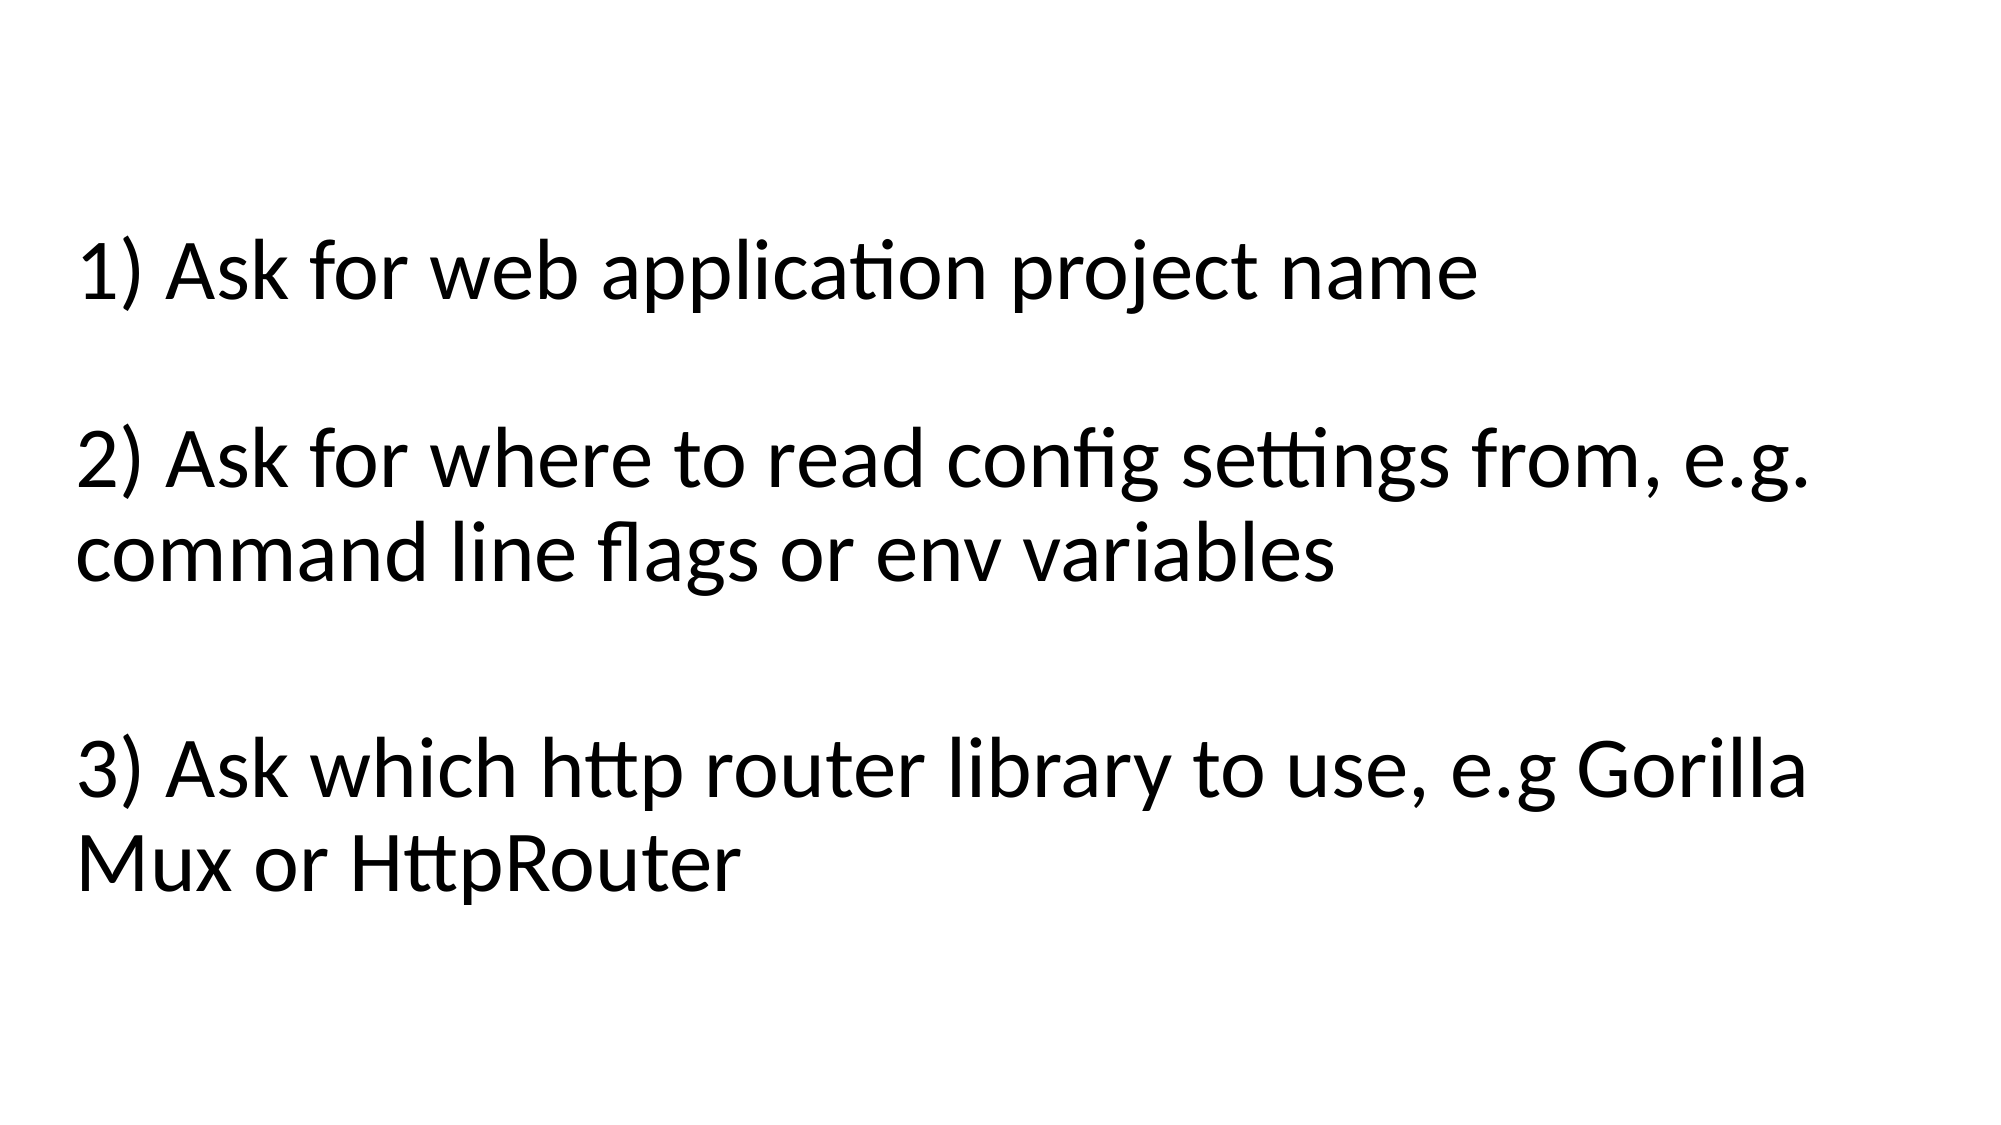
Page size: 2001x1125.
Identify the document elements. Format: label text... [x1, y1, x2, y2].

subtitle 1) Ask for web application project name 2) Ask for where to read config settings from, e.g. command line flags or env variables 3) Ask which http router library to use, e.g Gorilla Mux or HttpRouter [75, 224, 1951, 1013]
